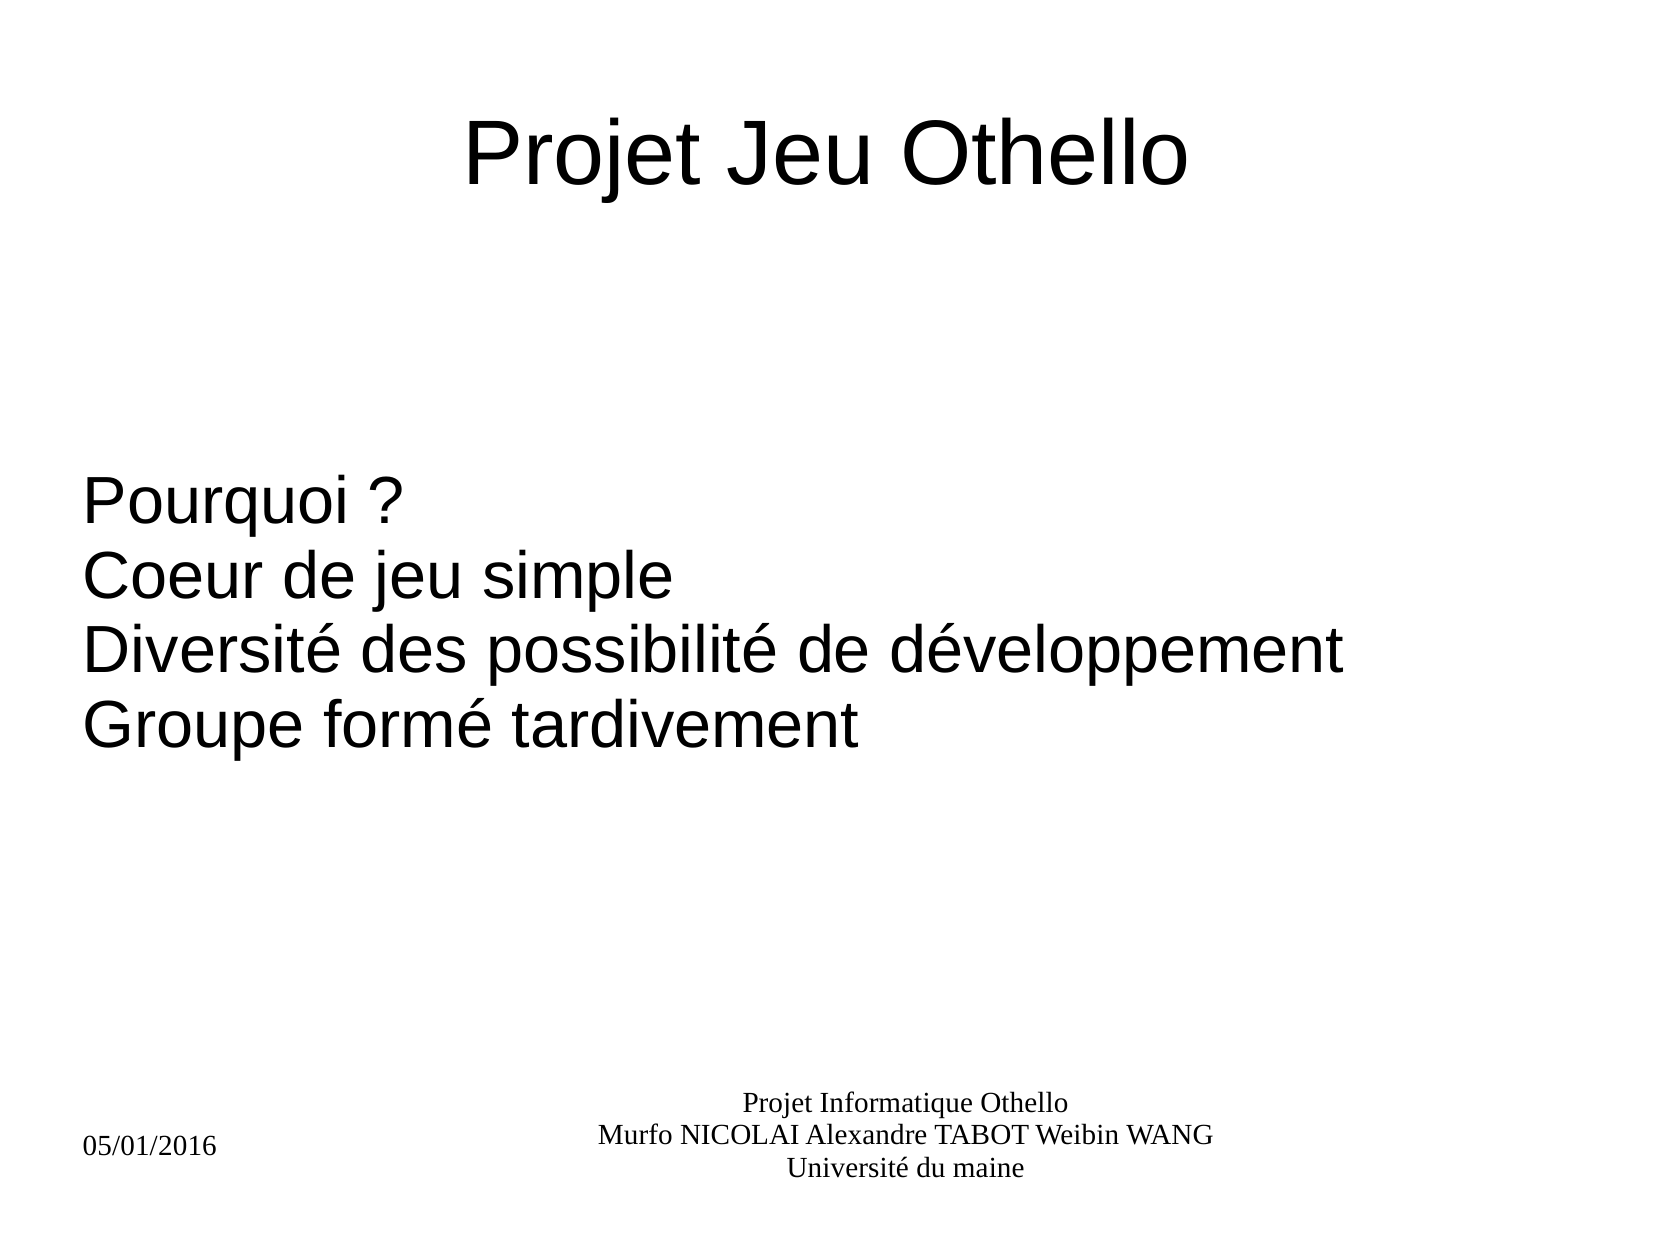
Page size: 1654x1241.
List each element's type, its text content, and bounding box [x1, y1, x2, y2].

title Projet Jeu Othello [82, 49, 1571, 257]
subtitle Pourquoi ? Coeur de jeu simple Diversité des possibilité de développement Groupe formé tardivement [82, 290, 1571, 1010]
